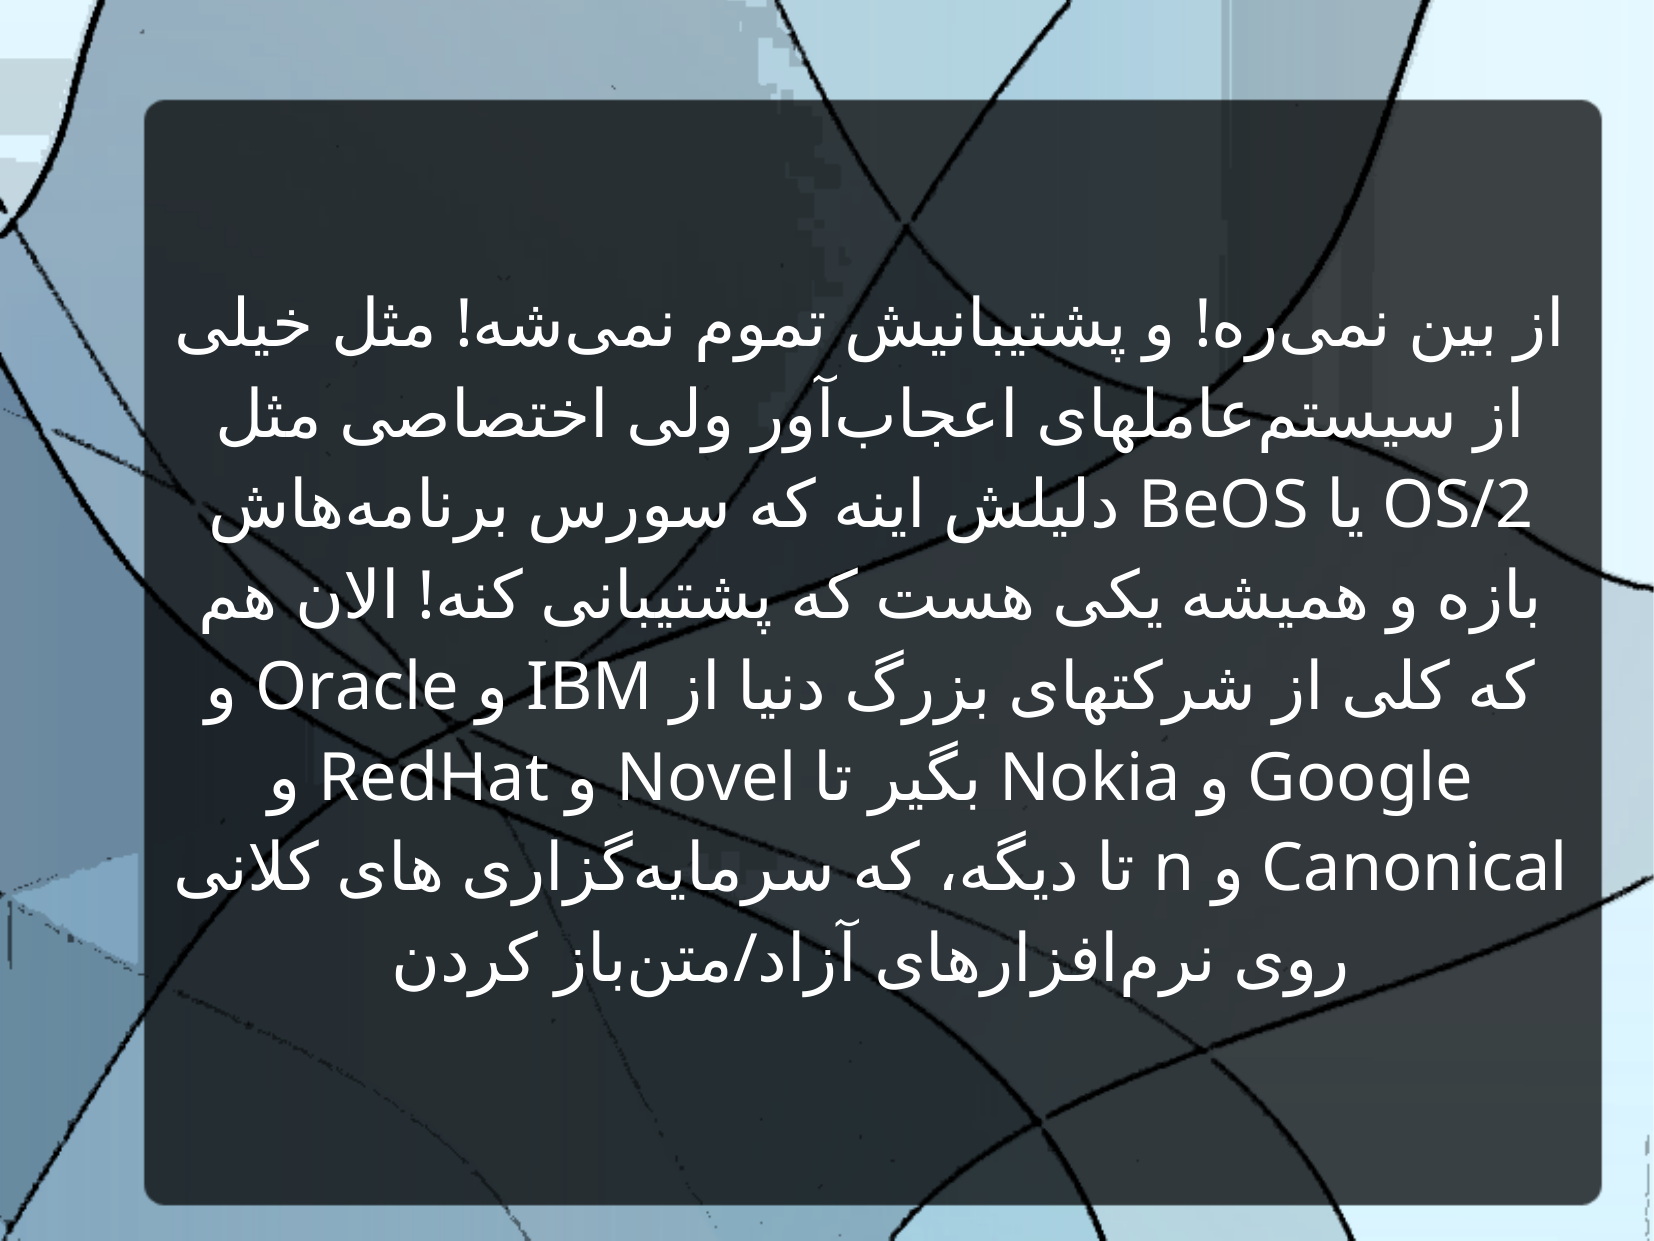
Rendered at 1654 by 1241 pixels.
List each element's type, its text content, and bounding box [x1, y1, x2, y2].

picture [0, 0, 1654, 1241]
subtitle از بین نمی‌ره! و پشتیبانیش تموم نمی‌شه! مثل خیلی از سیستم‌عاملهای اعجاب‌آور ولی اختصاصی مثل OS/2 یا BeOS دلیلش اینه که سورس برنامه‌هاش بازه و همیشه یکی هست که پشتیبانی کنه! الان هم که کلی از شرکتهای بزرگ دنیا از IBM و Oracle و Google و Nokia بگیر تا Novel و RedHat و Canonical و n تا دیگه، که سرمایه‌گزاری های کلانی روی نرم‌افزارهای آزاد/متن‌باز کردن [159, 115, 1583, 1161]
